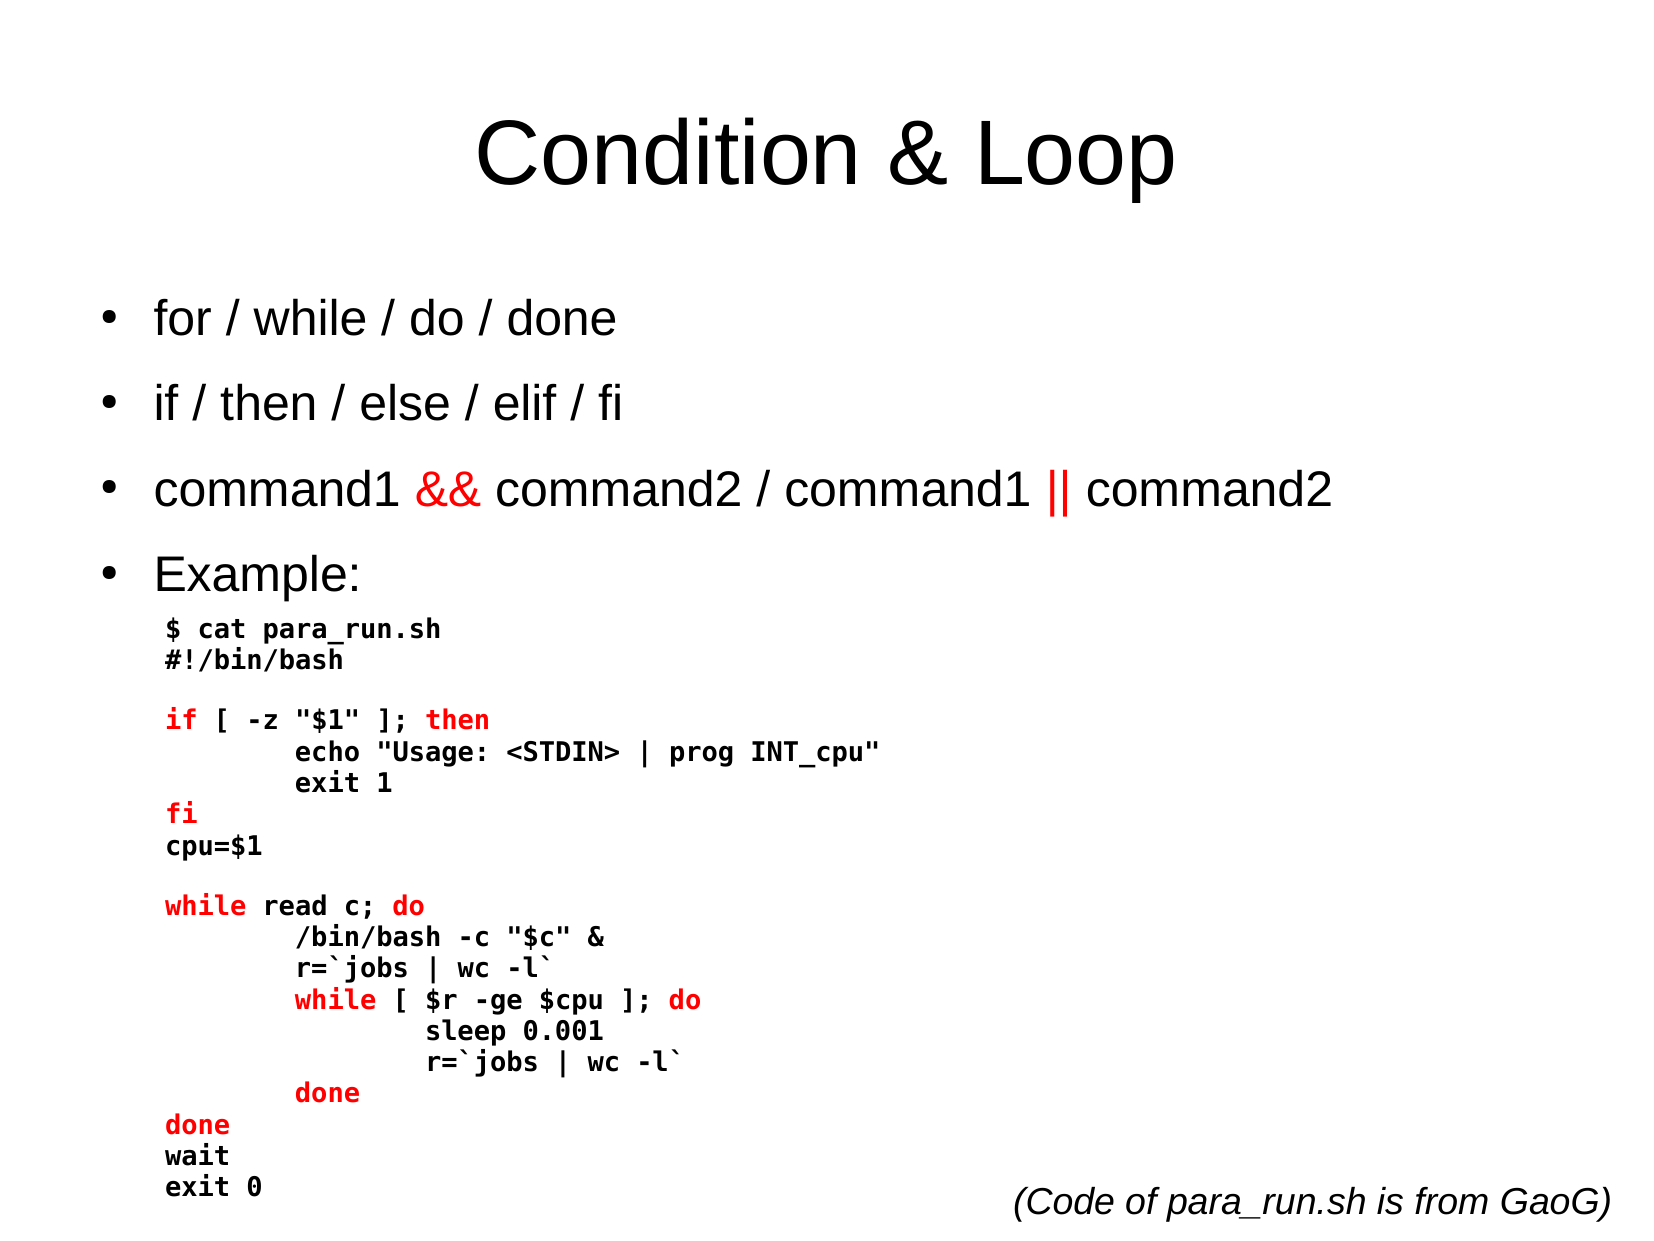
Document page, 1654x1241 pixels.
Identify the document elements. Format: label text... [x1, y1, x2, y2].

title Condition & Loop [82, 49, 1571, 257]
list for / while / do / done if / then / else / elif / fi command1 && command2 / command1 || command2 Example: [82, 290, 1538, 1010]
text_box (Code of para_run.sh is from GaoG) [998, 1173, 1628, 1231]
text_box $ cat para_run.sh #!/bin/bash if [ -z "$1" ]; then echo "Usage: <STDIN> | prog INT_cpu" exit 1 fi cpu=$1 while read c; do /bin/bash -c "$c" & r=`jobs | wc -l` while [ $r -ge $cpu ]; do sleep 0.001 r=`jobs | wc -l` done done wait exit 0 [150, 605, 1520, 1238]
